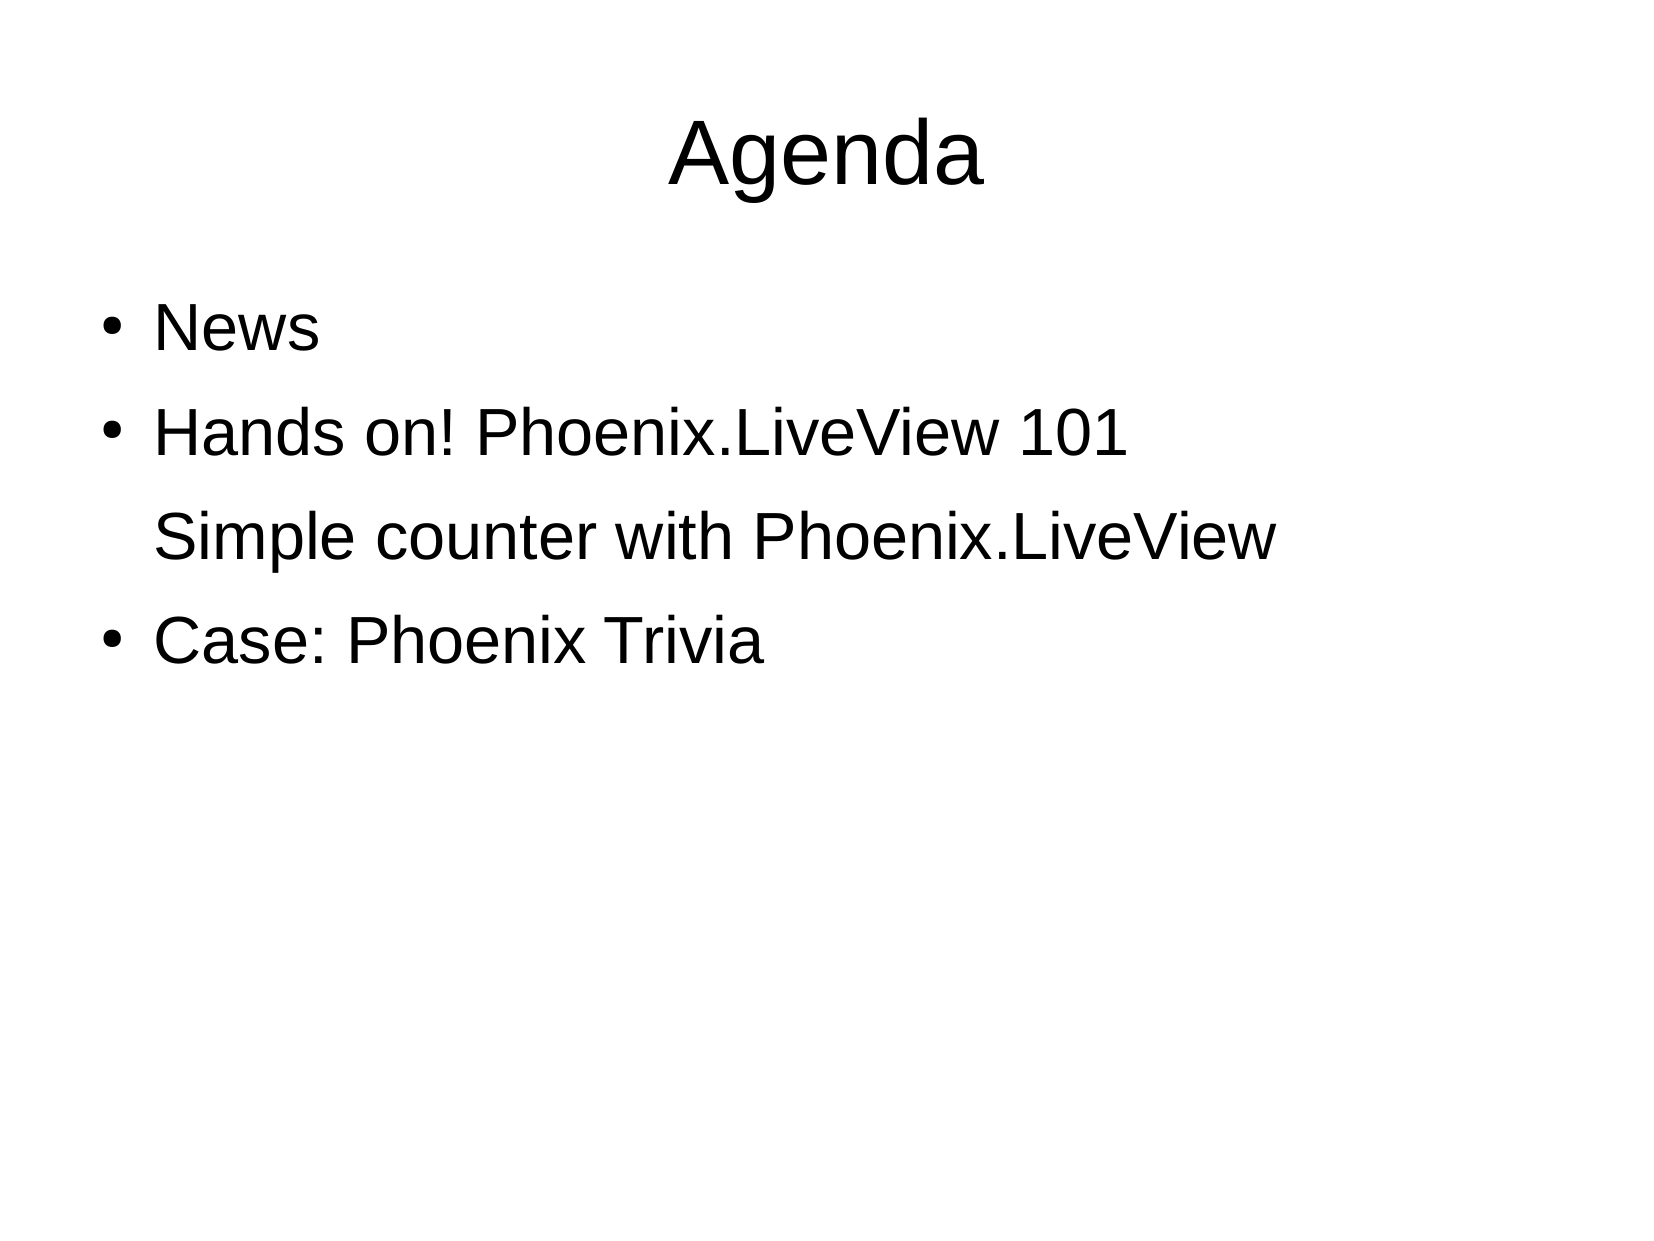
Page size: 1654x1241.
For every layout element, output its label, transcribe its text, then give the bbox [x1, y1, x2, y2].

title Agenda [82, 49, 1571, 257]
list News Hands on! Phoenix.LiveView 101 Simple counter with Phoenix.LiveView Case: Phoenix Trivia [82, 290, 1571, 1010]
